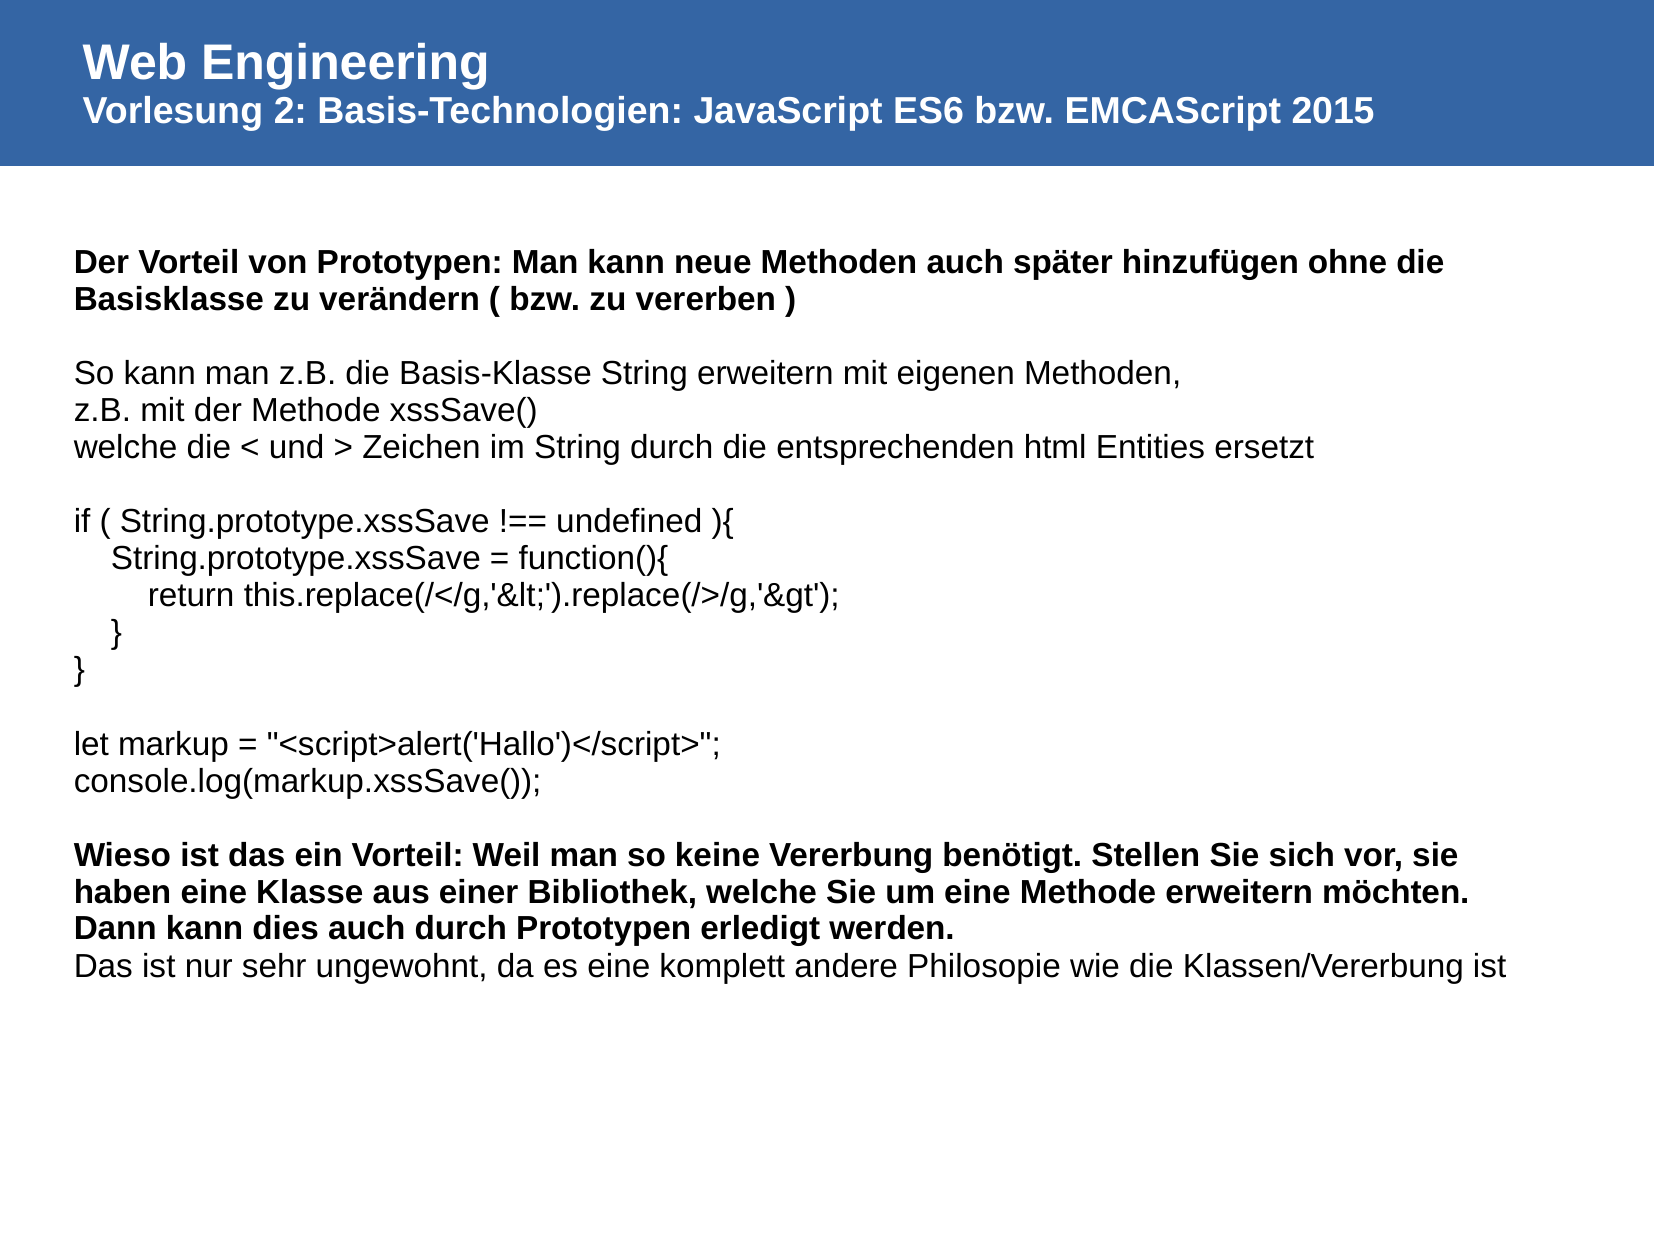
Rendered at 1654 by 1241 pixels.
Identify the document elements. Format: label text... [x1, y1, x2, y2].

text_box Der Vorteil von Prototypen: Man kann neue Methoden auch später hinzufügen ohne die Basisklasse zu verändern ( bzw. zu vererben ) So kann man z.B. die Basis-Klasse String erweitern mit eigenen Methoden, z.B. mit der Methode xssSave() welche die < und > Zeichen im String durch die entsprechenden html Entities ersetzt if ( String.prototype.xssSave !== undefined ){ String.prototype.xssSave = function(){ return this.replace(/</g,'&lt;').replace(/>/g,'&gt'); } } let markup = "<script>alert('Hallo')</script>"; console.log(markup.xssSave()); Wieso ist das ein Vorteil: Weil man so keine Vererbung benötigt. Stellen Sie sich vor, sie haben eine Klasse aus einer Bibliothek, welche Sie um eine Methode erweitern möchten. Dann kann dies auch durch Prototypen erledigt werden. Das ist nur sehr ungewohnt, da es eine komplett andere Philosopie wie die Klassen/Vererbung ist [59, 236, 1524, 1071]
title Web Engineering Vorlesung 2: Basis-Technologien: JavaScript ES6 bzw. EMCAScript 2015 [82, 0, 1571, 166]
